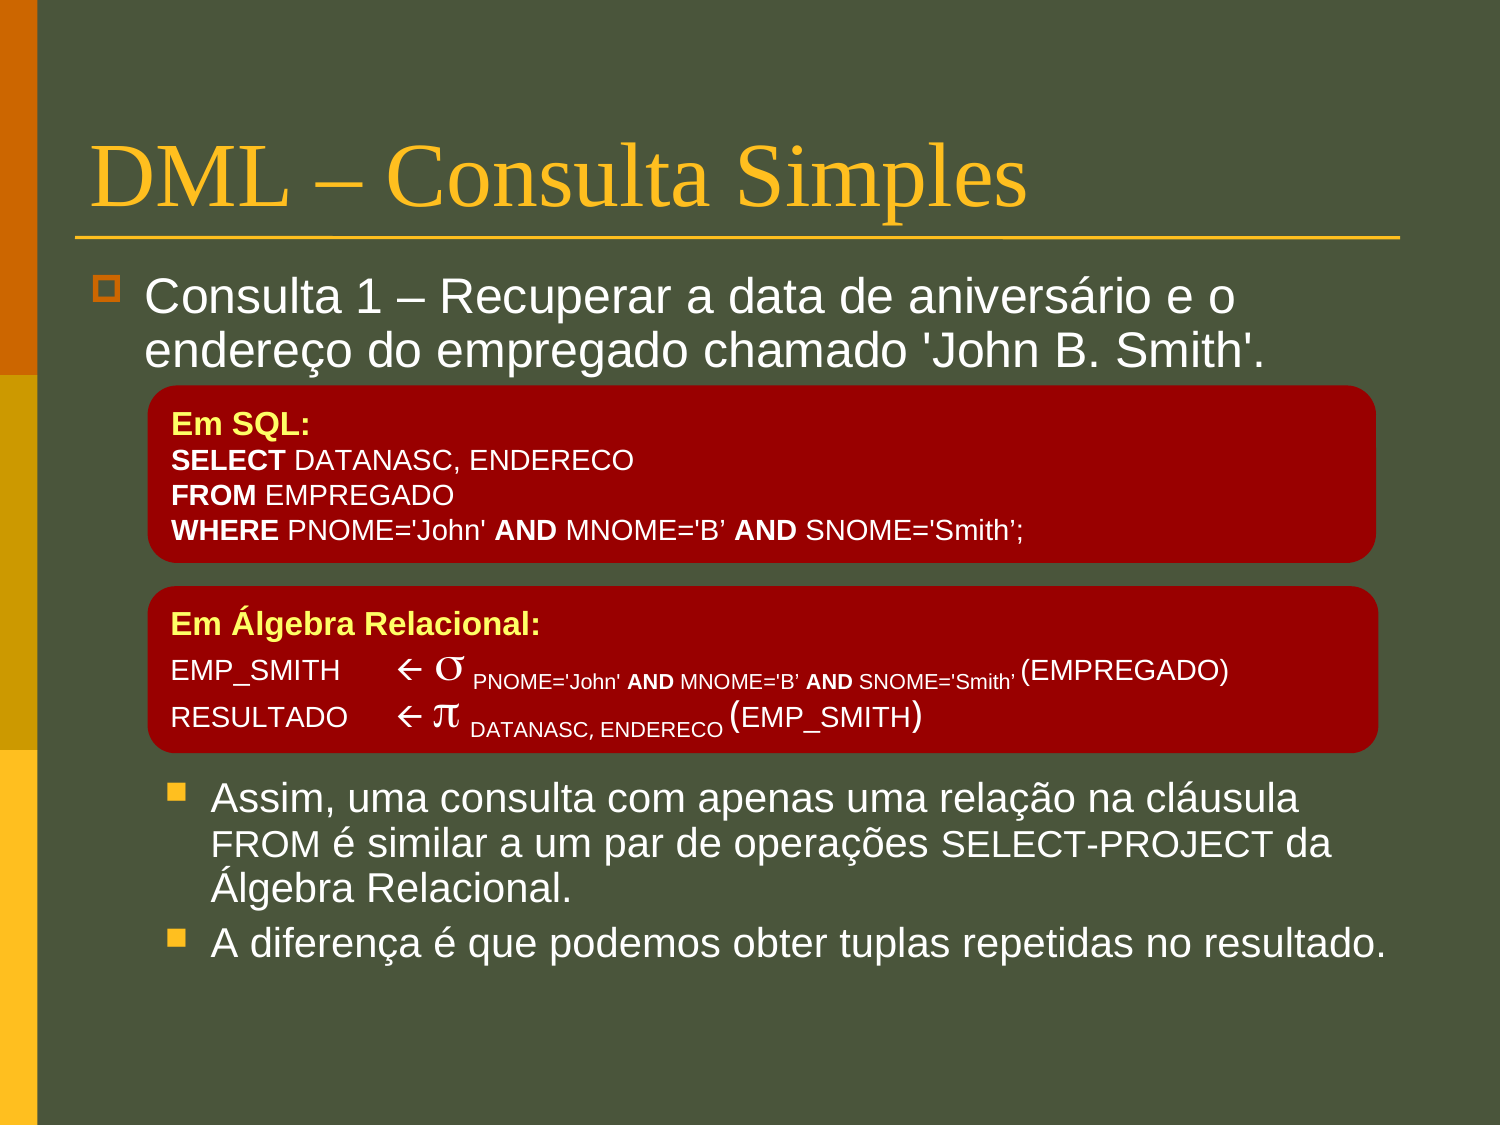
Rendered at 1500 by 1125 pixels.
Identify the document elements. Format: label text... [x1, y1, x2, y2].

text_box Em Álgebra Relacional: EMP_SMITH   PNOME='John' AND MNOME='B’ AND SNOME='Smith’ (EMPREGADO) RESULTADO   DATANASC, ENDERECO (EMP_SMITH) [147, 586, 1379, 754]
list Consulta 1 – Recuperar a data de aniversário e o endereço do empregado chamado 'John B. Smith'. Assim, uma consulta com apenas uma relação na cláusula FROM é similar a um par de operações SELECT-PROJECT da Álgebra Relacional. A diferença é que podemos obter tuplas repetidas no resultado. [75, 262, 1426, 1071]
text_box Em SQL: SELECT DATANASC, ENDERECO FROM EMPREGADO WHERE PNOME='John' AND MNOME='B’ AND SNOME='Smith’; [147, 385, 1377, 563]
title DML – Consulta Simples [75, 45, 1426, 233]
